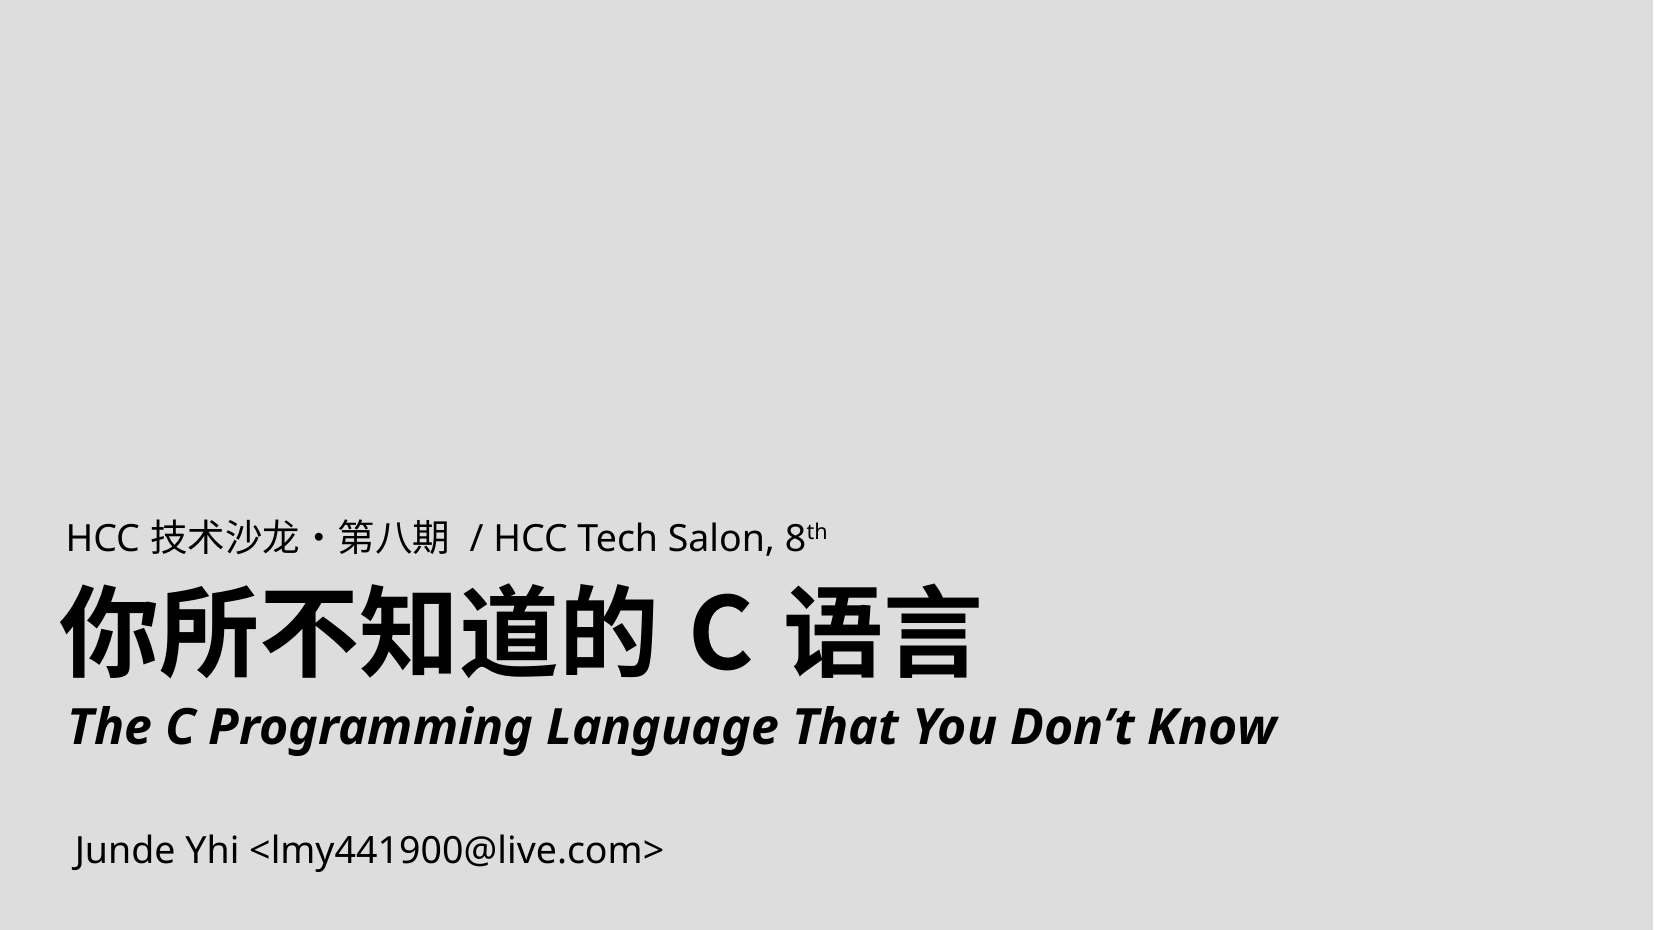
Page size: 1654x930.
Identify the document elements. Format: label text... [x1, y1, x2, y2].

text_box Junde Yhi <lmy441900@live.com> [60, 816, 680, 883]
text_box HCC技术沙龙・第八期 / HCC Tech Salon, 8th [50, 500, 856, 571]
text_box The C Programming Language That You Don’t Know [53, 684, 1321, 766]
text_box 你所不知道的C语言 [44, 545, 1021, 706]
